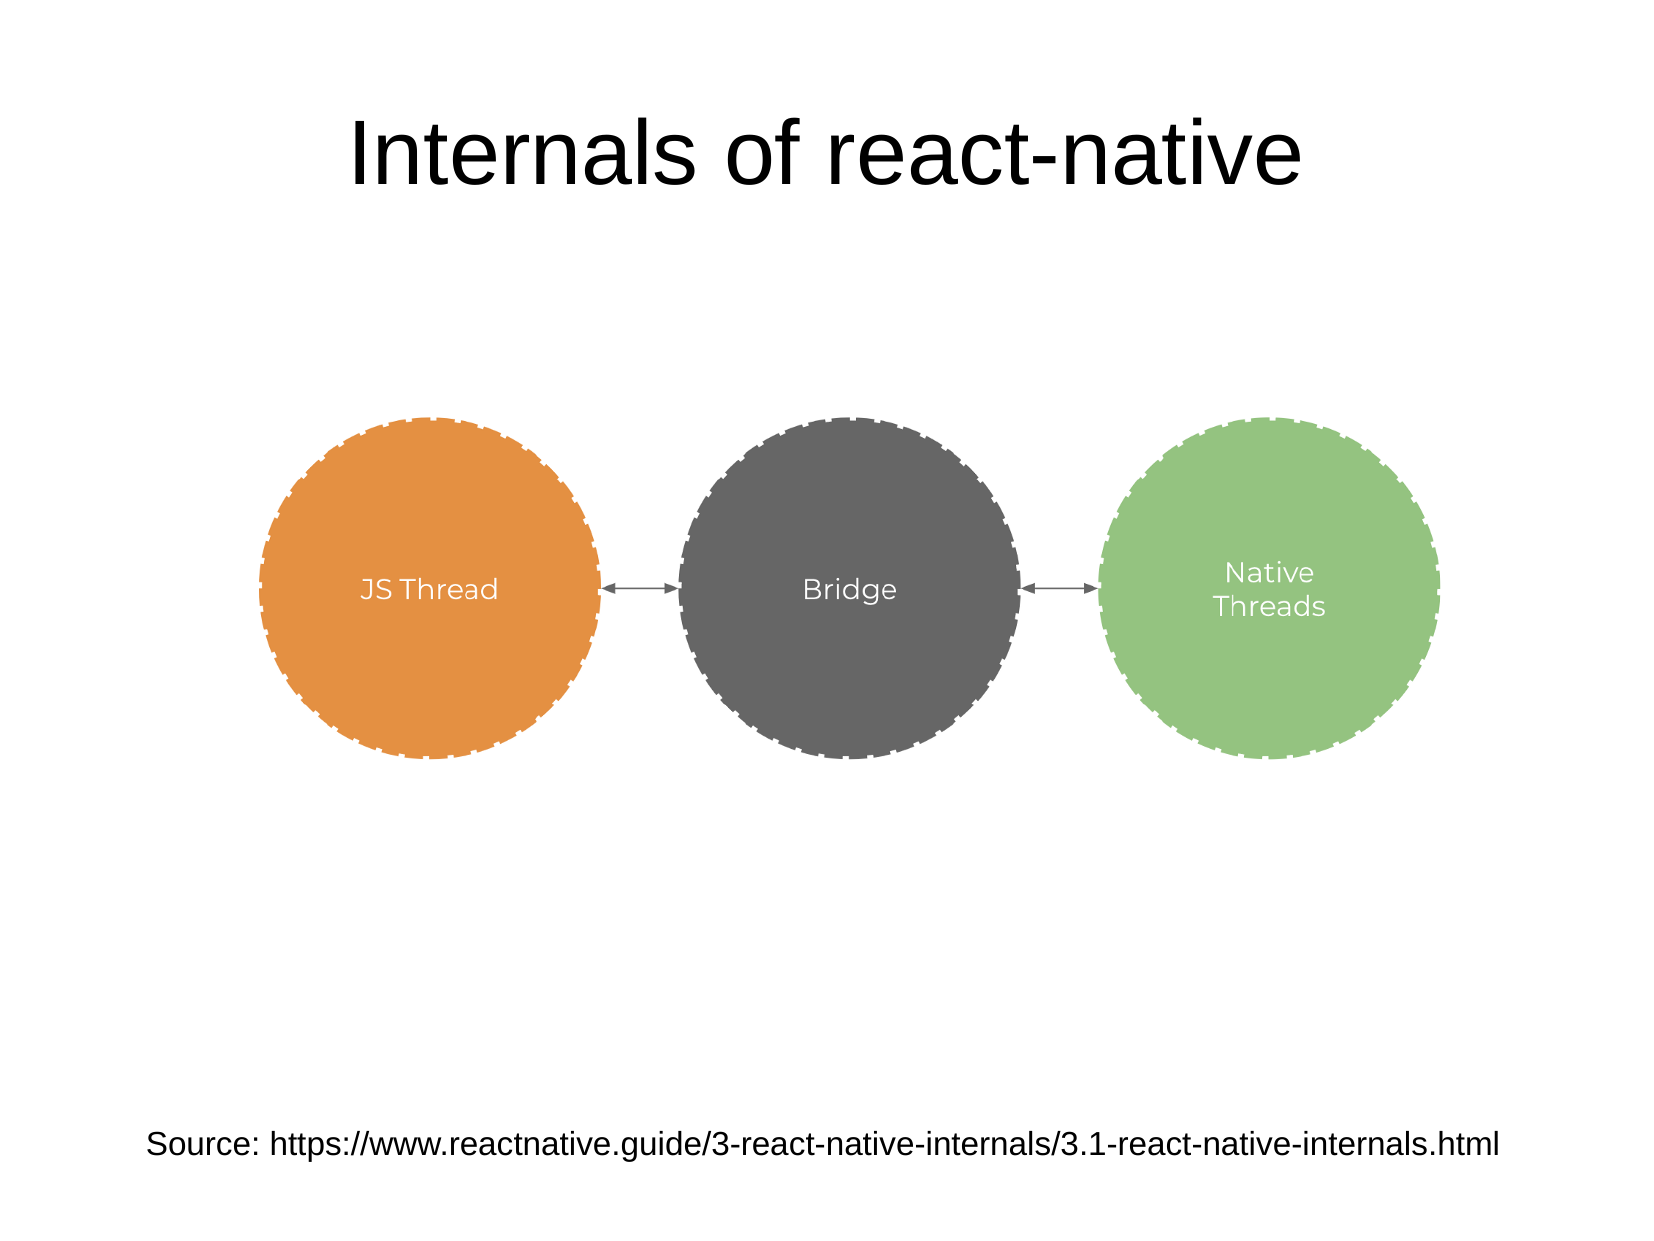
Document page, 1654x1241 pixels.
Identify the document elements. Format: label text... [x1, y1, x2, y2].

picture [258, 404, 1441, 781]
text_box Source: https://www.reactnative.guide/3-react-native-internals/3.1-react-native-internals.html [75, 1125, 1646, 1193]
title Internals of react-native [82, 49, 1571, 257]
